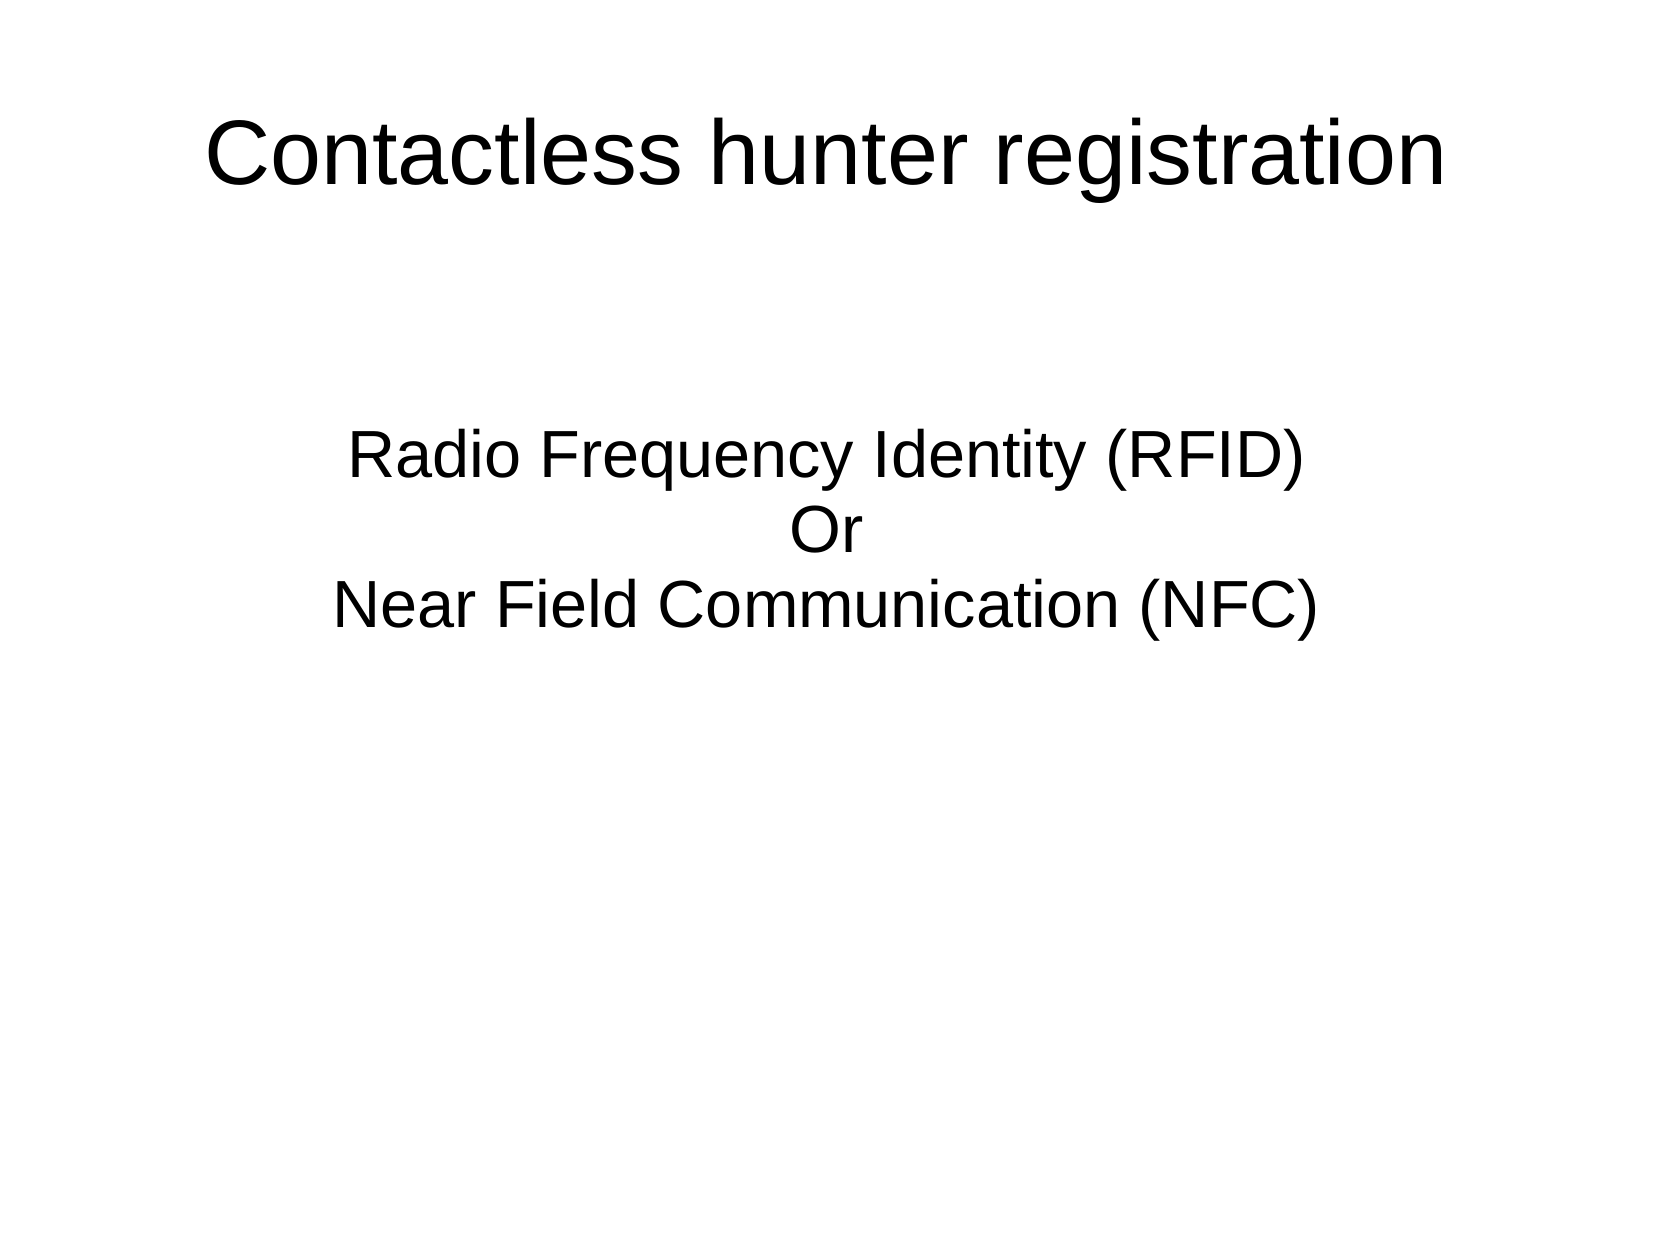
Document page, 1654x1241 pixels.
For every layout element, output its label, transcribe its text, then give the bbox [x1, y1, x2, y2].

subtitle Radio Frequency Identity (RFID) Or Near Field Communication (NFC) [82, 49, 1571, 1010]
